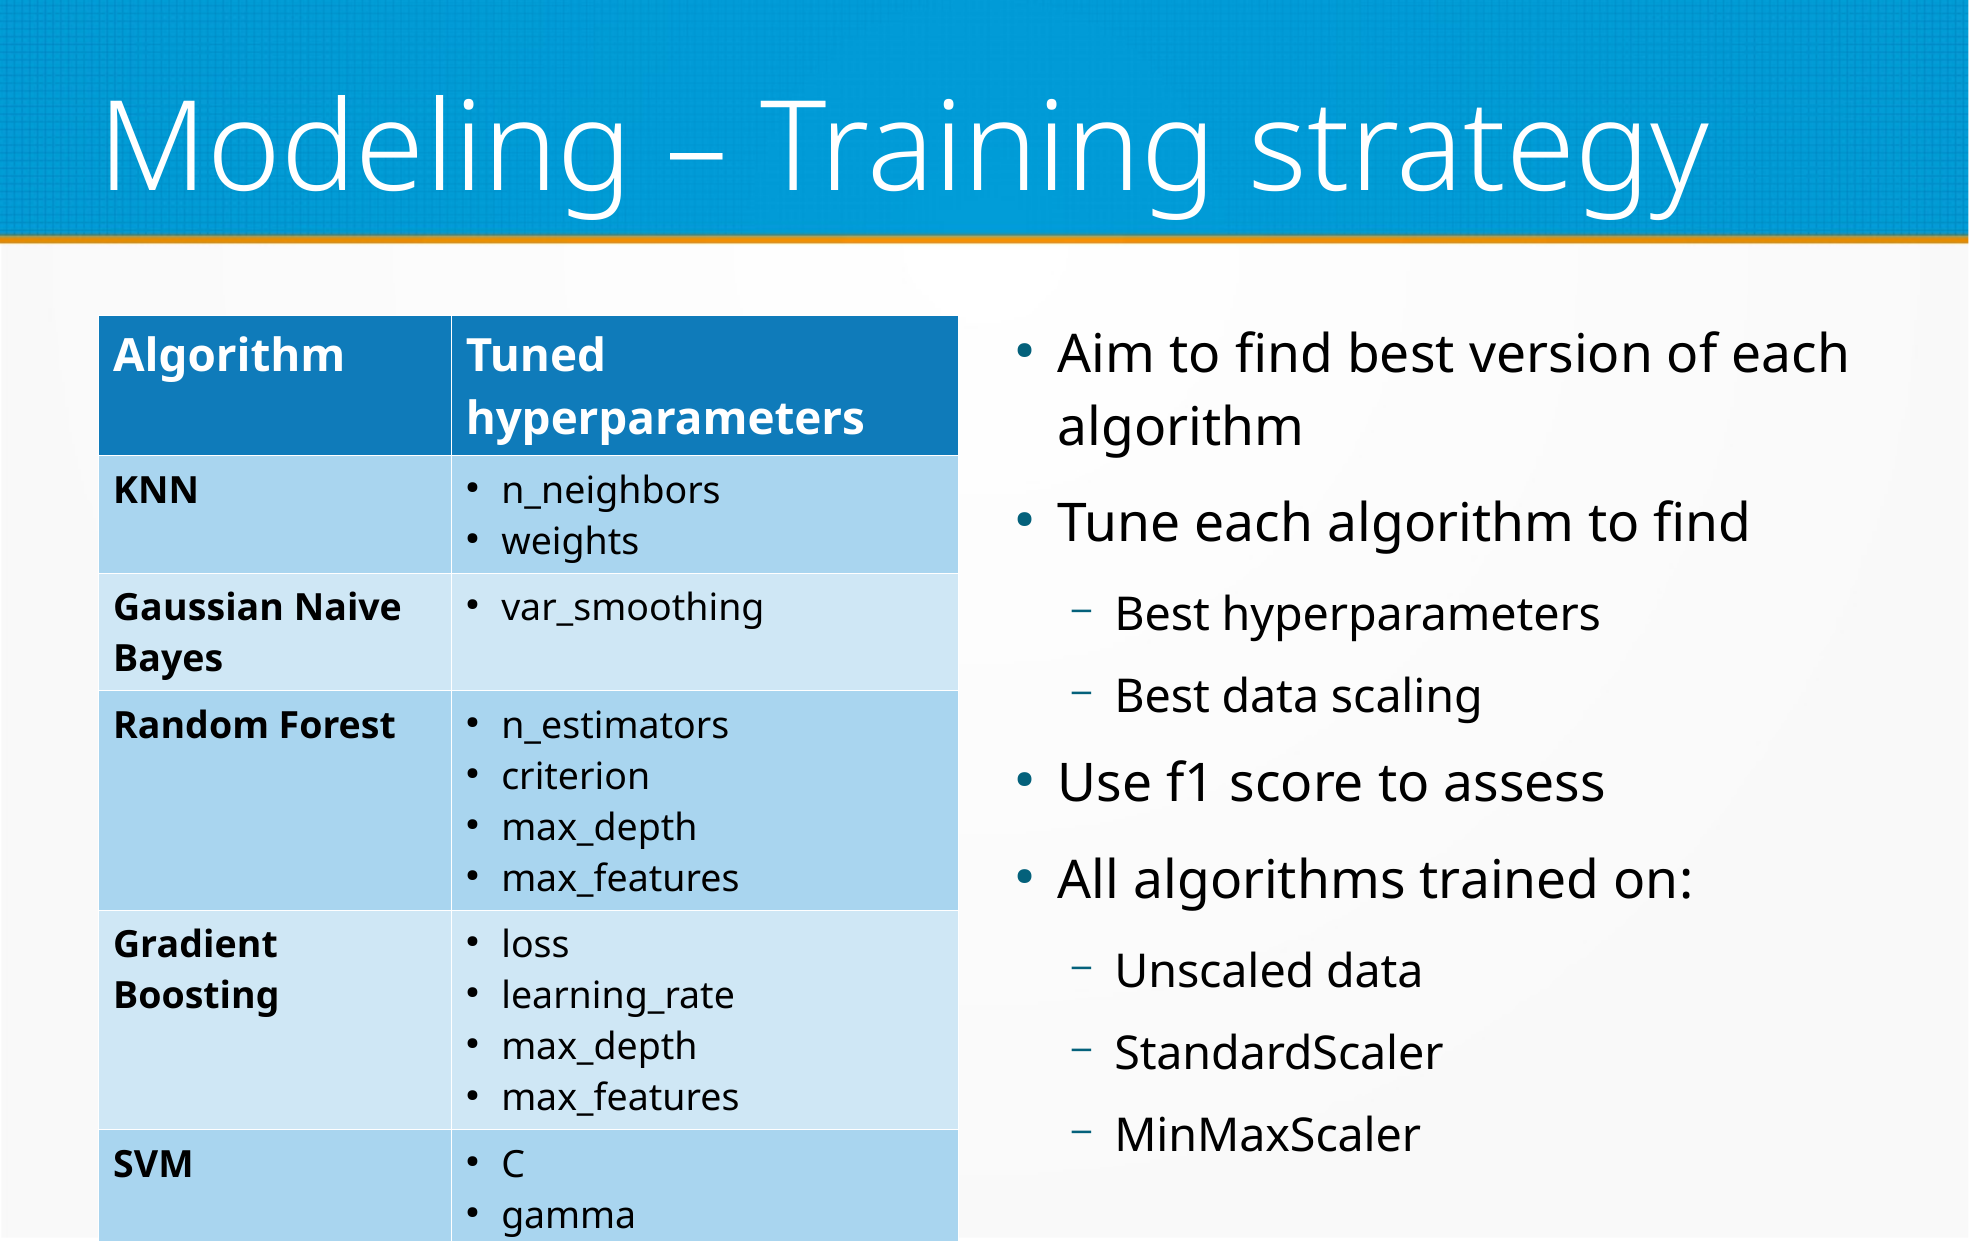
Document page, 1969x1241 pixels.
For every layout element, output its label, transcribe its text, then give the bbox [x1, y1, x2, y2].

title Modeling – Training strategy [98, 19, 1870, 227]
table_header Algorithm [99, 316, 451, 455]
table_cell n_estimators criterion max_depth max_features [452, 691, 958, 910]
table_cell n_neighbors weights [452, 456, 958, 573]
picture [0, 233, 1969, 1241]
table_cell Random Forest [99, 691, 451, 910]
list Aim to find best version of each algorithm Tune each algorithm to find Best hyperparameters Best data scaling Use f1 score to assess All algorithms trained on: Unscaled data StandardScaler MinMaxScaler [1001, 315, 1861, 1171]
table_cell SVM [99, 1130, 451, 1241]
table_cell Gaussian Naive Bayes [99, 574, 451, 690]
table_cell KNN [99, 456, 451, 573]
table_cell var_smoothing [452, 574, 958, 690]
table_header Tuned hyperparameters [452, 316, 958, 455]
table_cell Gradient Boosting [99, 911, 451, 1129]
table_cell C gamma [452, 1130, 958, 1241]
table_cell loss learning_rate max_depth max_features [452, 911, 958, 1129]
